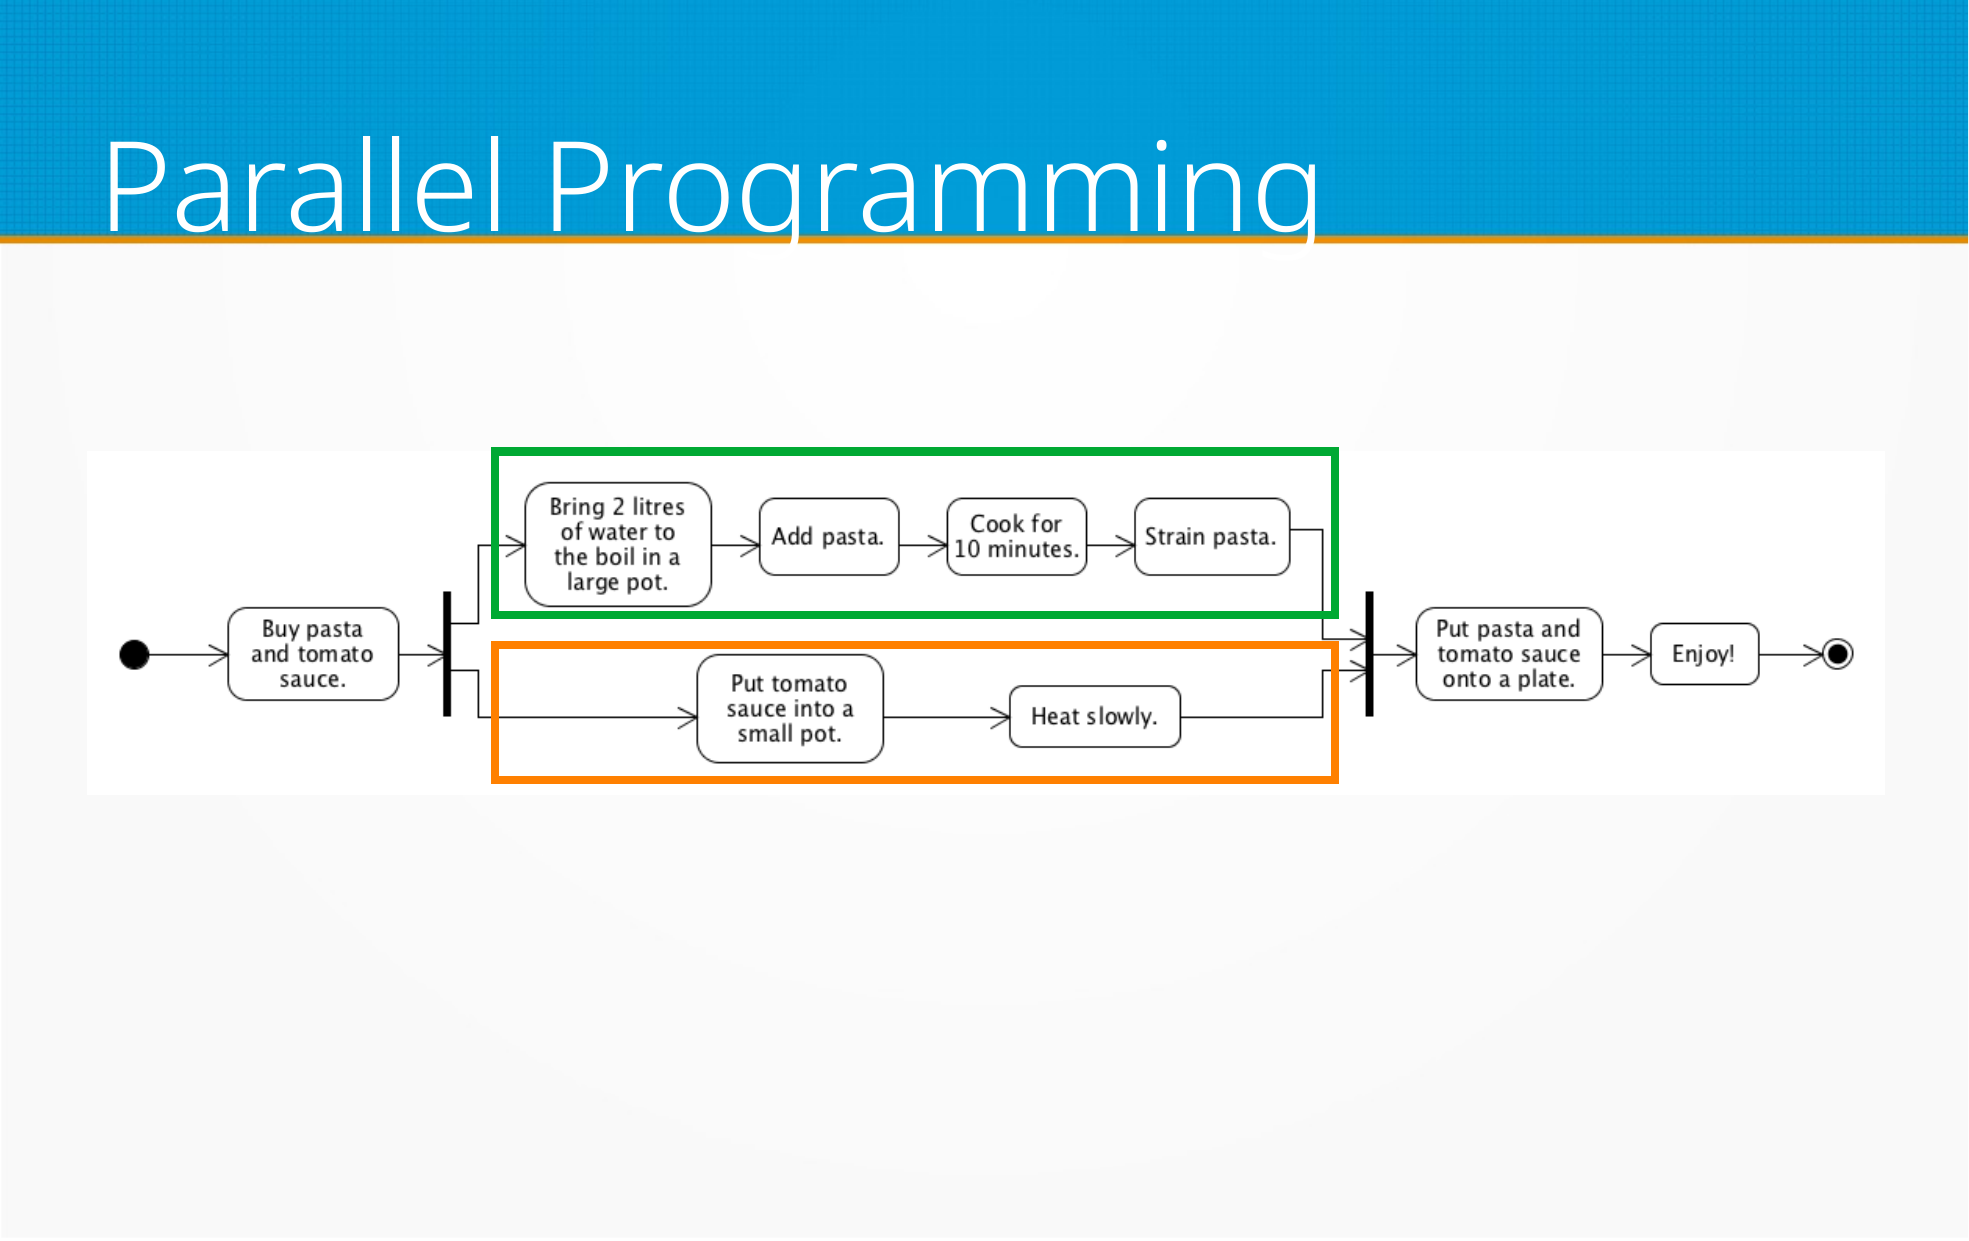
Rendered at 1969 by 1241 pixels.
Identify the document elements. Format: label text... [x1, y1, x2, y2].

title Parallel Programming [98, 49, 1870, 257]
picture [0, 233, 1969, 1241]
